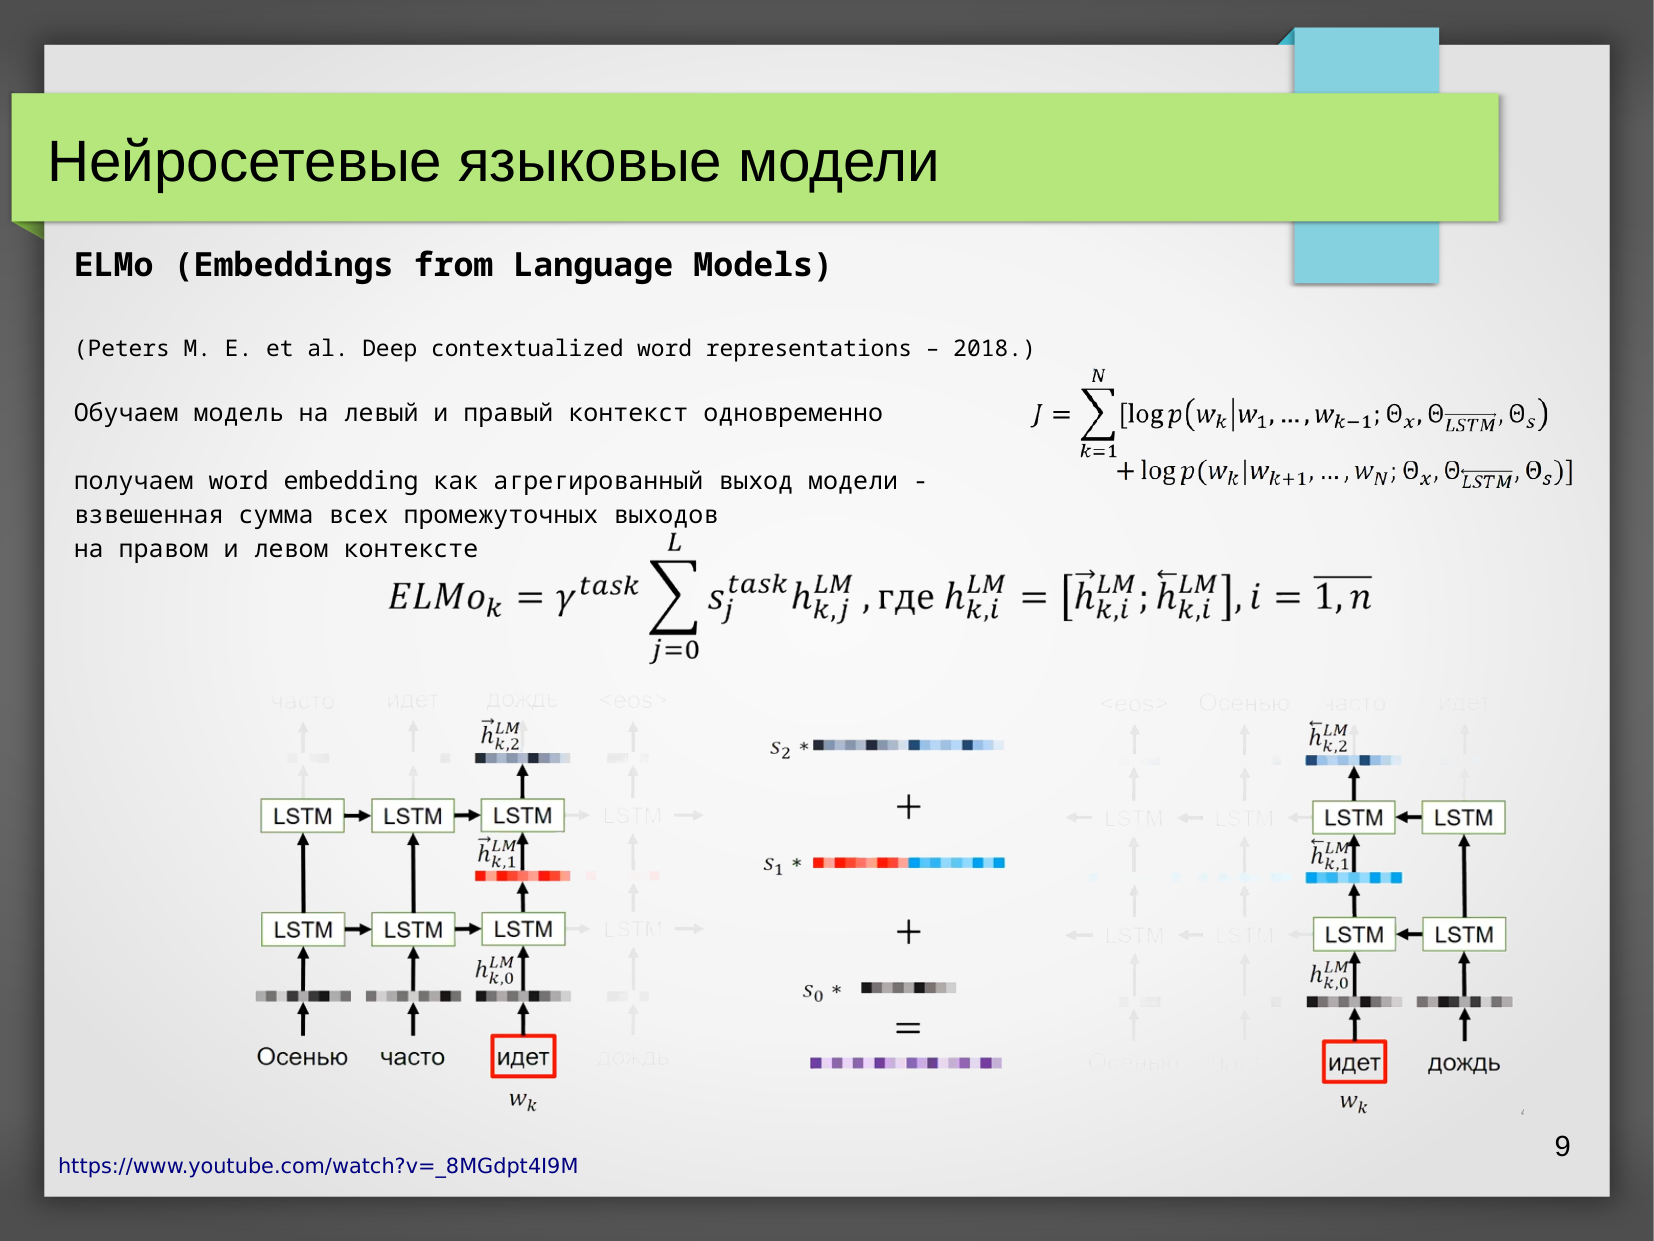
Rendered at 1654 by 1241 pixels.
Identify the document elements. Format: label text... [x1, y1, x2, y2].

title Нейросетевые языковые модели [47, 121, 1241, 201]
text_box https://www.youtube.com/watch?v=_8MGdpt4I9M [43, 1146, 662, 1193]
text_box ELMo (Embeddings from Language Models) (Peters M. E. et al. Deep contextualized word representations – 2018.) Обучаем модель на левый и правый контекст одновременно получаем word embedding как агрегированный выход модели - взвешенная сумма всех промежуточных выходов на правом и левом контексте [59, 234, 1264, 526]
picture [0, 0, 1654, 1241]
